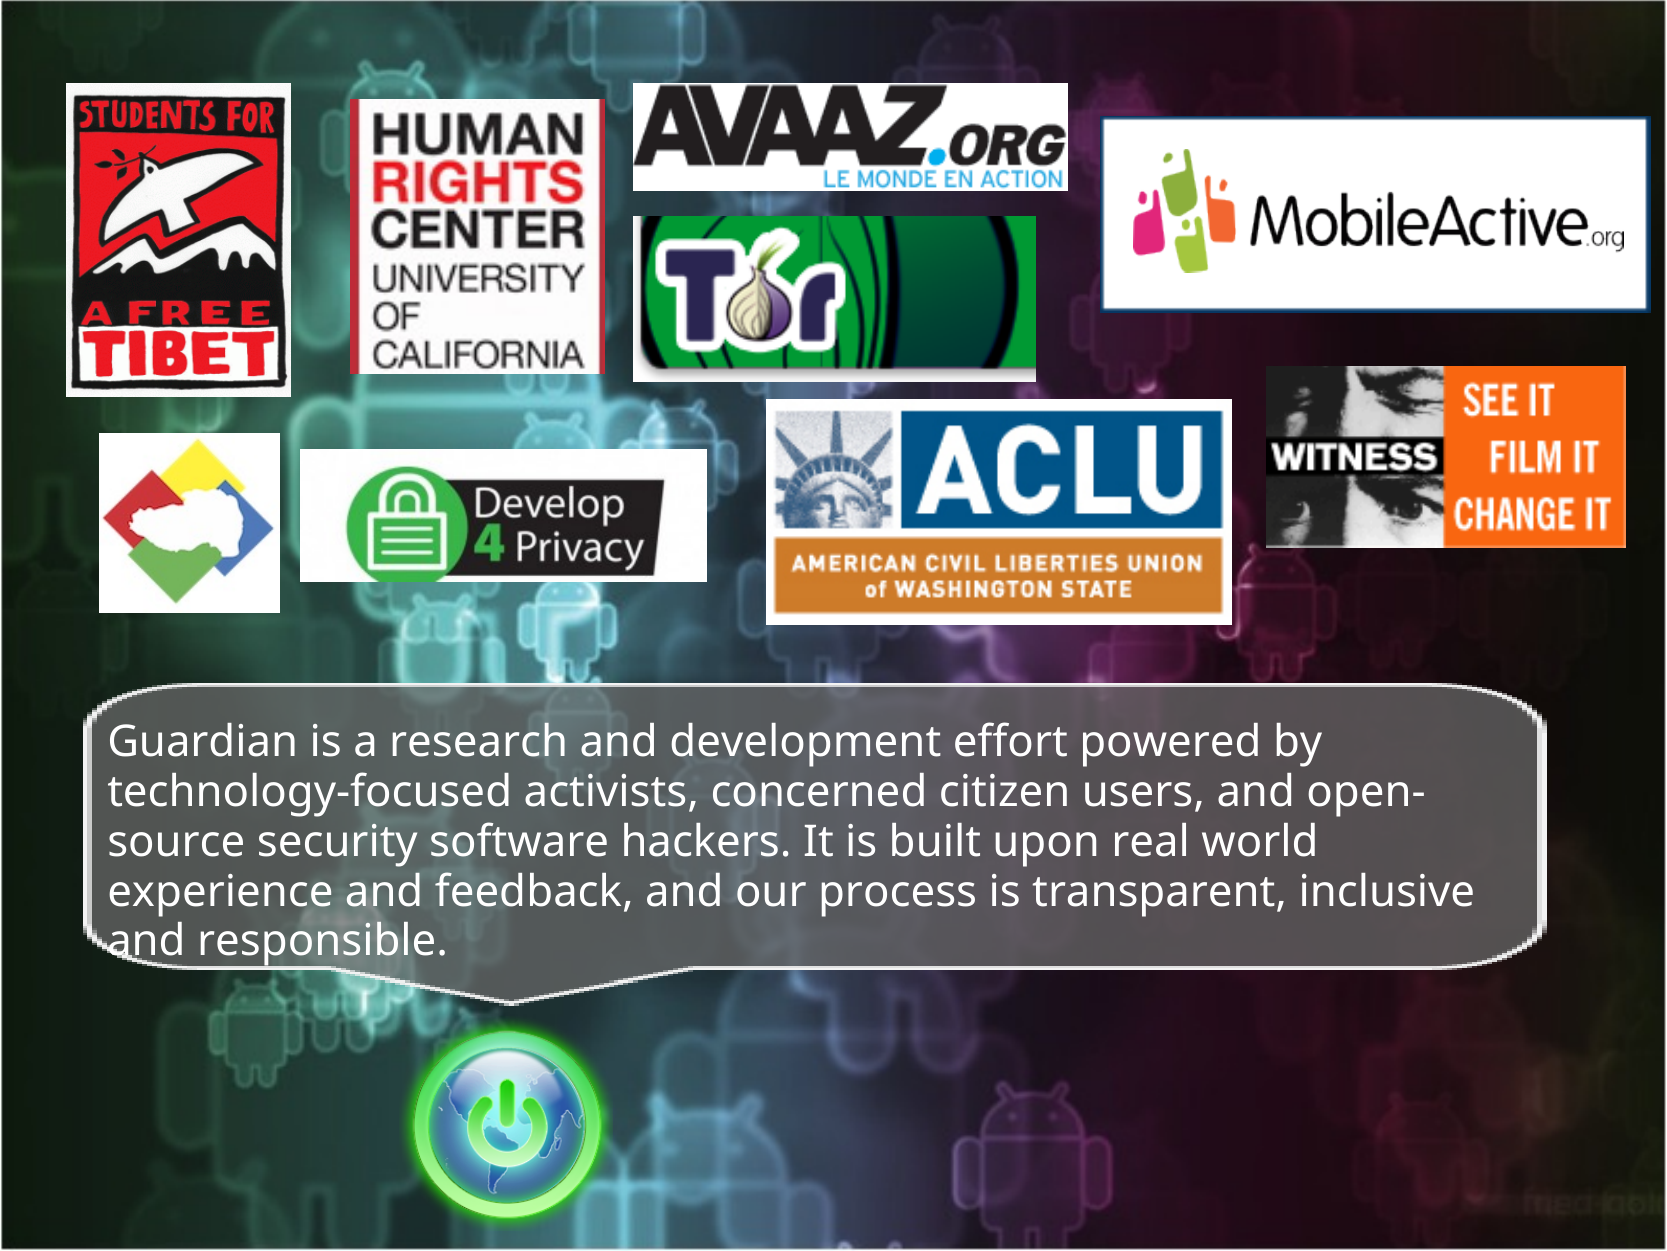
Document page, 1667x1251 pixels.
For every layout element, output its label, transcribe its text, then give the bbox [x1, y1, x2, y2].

text_box Guardian is a research and development effort powered by technology-focused activists, concerned citizen users, and open-source security software hackers. It is built upon real world experience and feedback, and our process is transparent, inclusive and responsible. [107, 716, 1552, 1016]
picture [0, 0, 1667, 1251]
